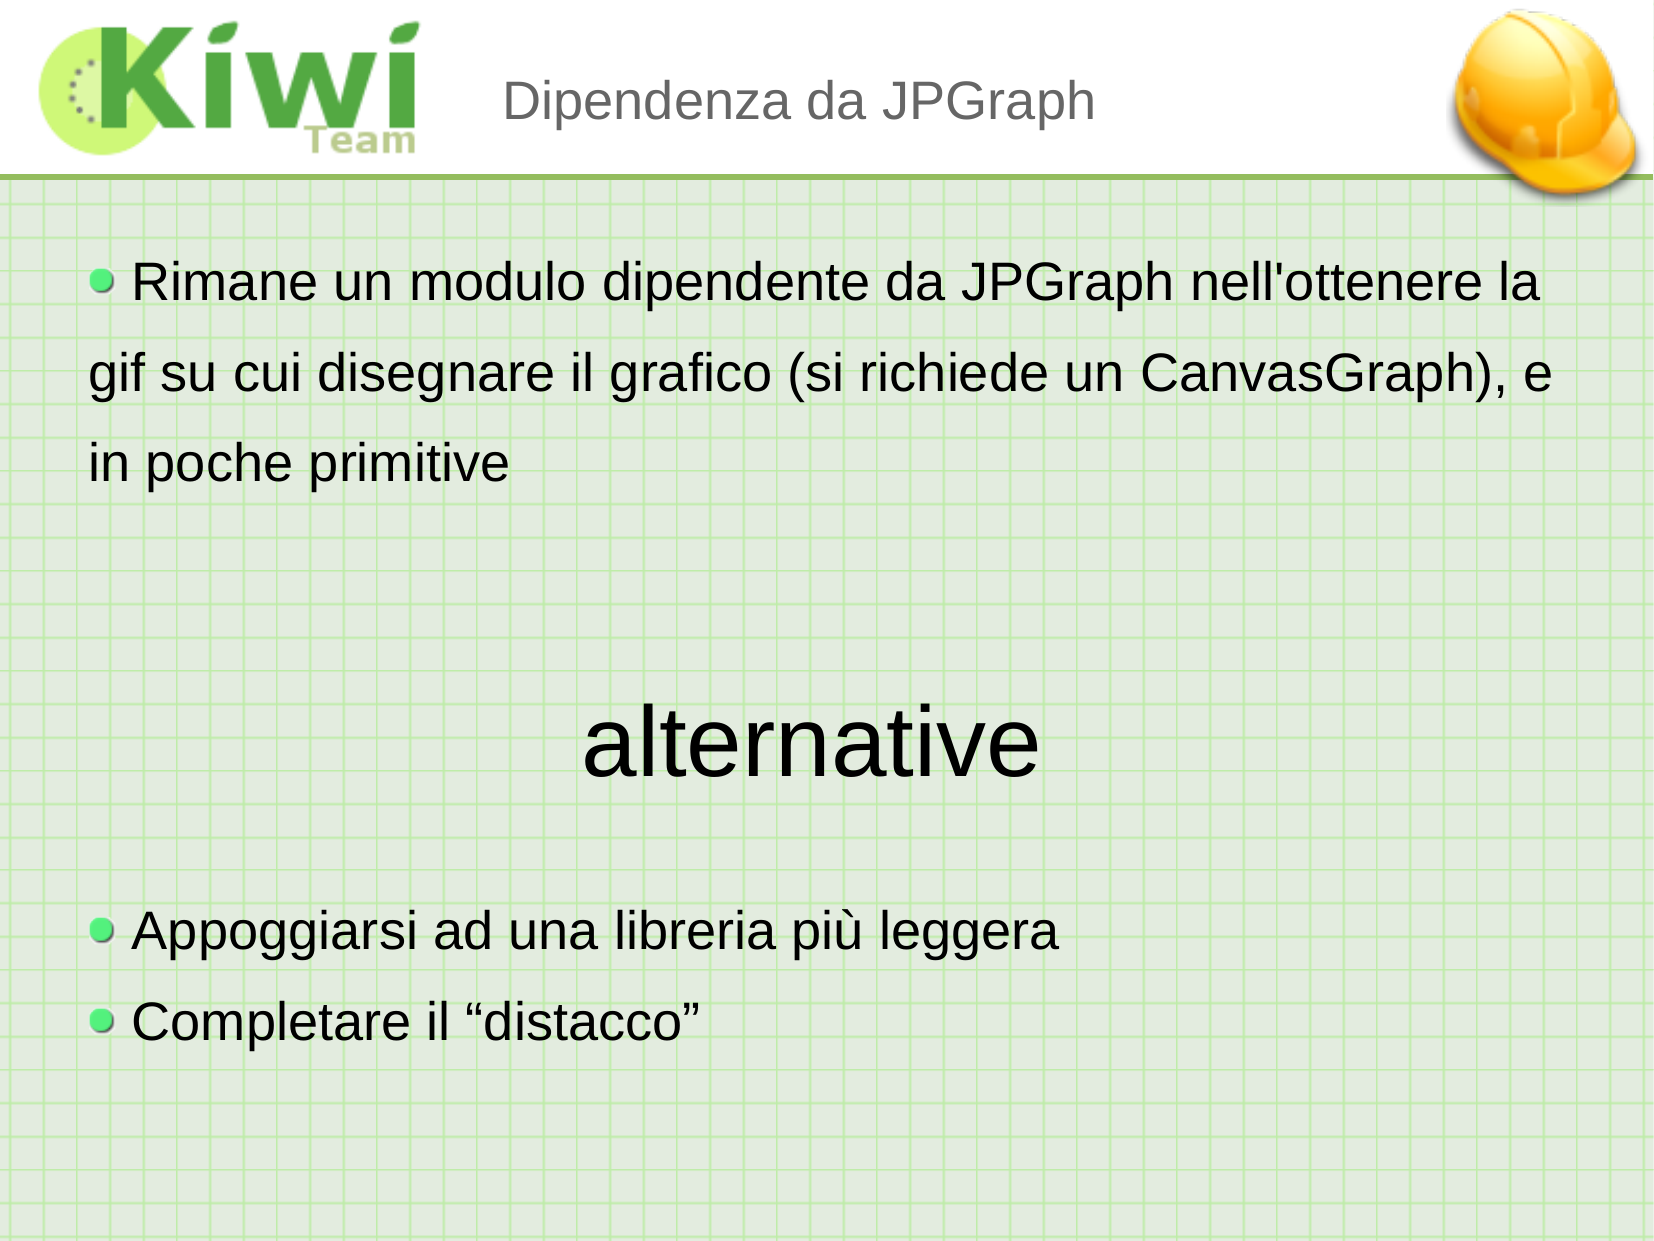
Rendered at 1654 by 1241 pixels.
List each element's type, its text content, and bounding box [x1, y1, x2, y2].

picture [0, 0, 1654, 1241]
text_box Rimane un modulo dipendente da JPGraph nell'ottenere la gif su cui disegnare il grafico (si richiede un CanvasGraph), e in poche primitive [88, 206, 1595, 571]
title Dipendenza da JPGraph [502, 59, 1329, 143]
text_box alternative [383, 685, 1241, 798]
text_box [0, 0, 1446, 174]
picture [29, 7, 438, 166]
text_box Appoggiarsi ad una libreria più leggera Completare il “distacco” [88, 856, 1595, 1130]
